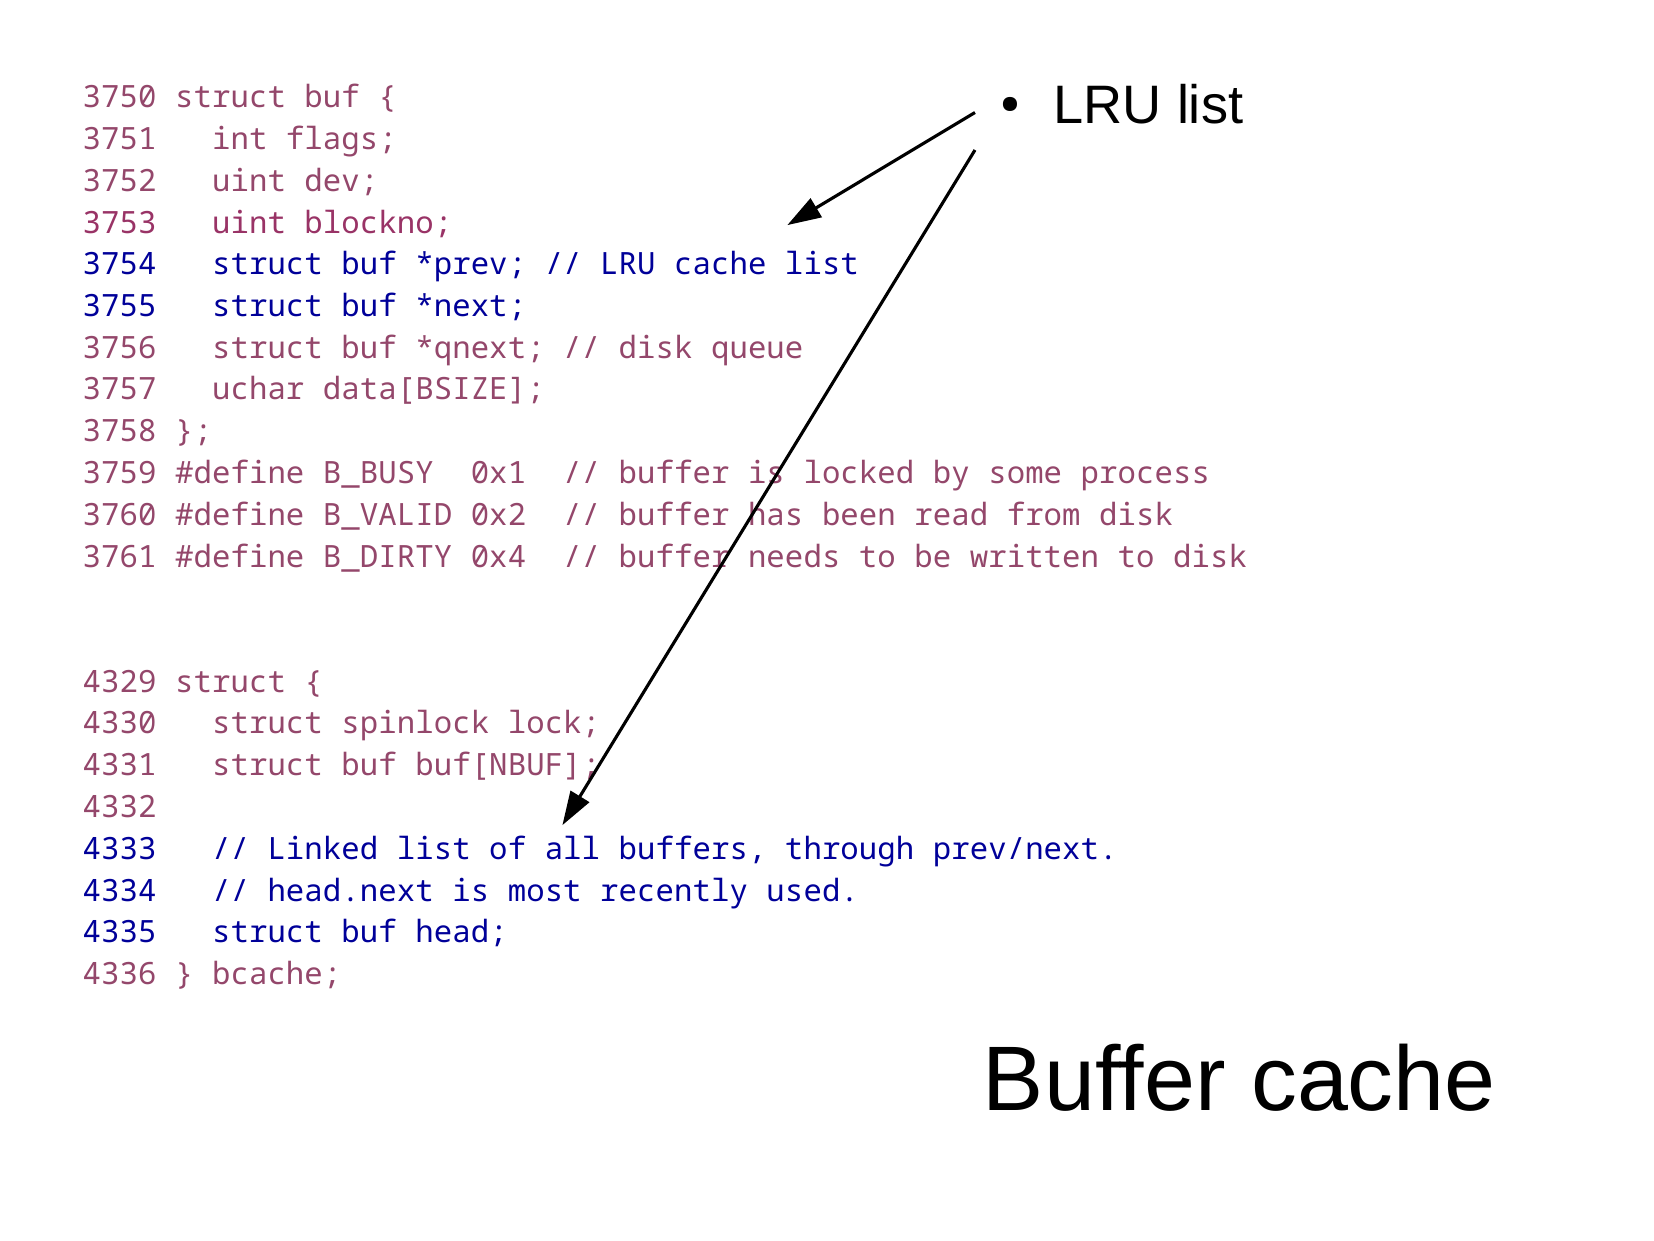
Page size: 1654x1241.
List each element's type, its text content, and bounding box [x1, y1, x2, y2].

list 3750 struct buf { 3751 int flags; 3752 uint dev; 3753 uint blockno; 3754 struct buf *prev; // LRU cache list 3755 struct buf *next; 3756 struct buf *qnext; // disk queue 3757 uchar data[BSIZE]; 3758 }; 3759 #define B_BUSY 0x1 // buffer is locked by some process 3760 #define B_VALID 0x2 // buffer has been read from disk 3761 #define B_DIRTY 0x4 // buffer needs to be written to disk 4329 struct { 4330 struct spinlock lock; 4331 struct buf buf[NBUF]; 4332 4333 // Linked list of all buffers, through prev/next. 4334 // head.next is most recently used. 4335 struct buf head; 4336 } bcache; [82, 75, 1571, 1010]
list LRU list [982, 75, 1613, 413]
title Buffer cache [904, 975, 1576, 1183]
